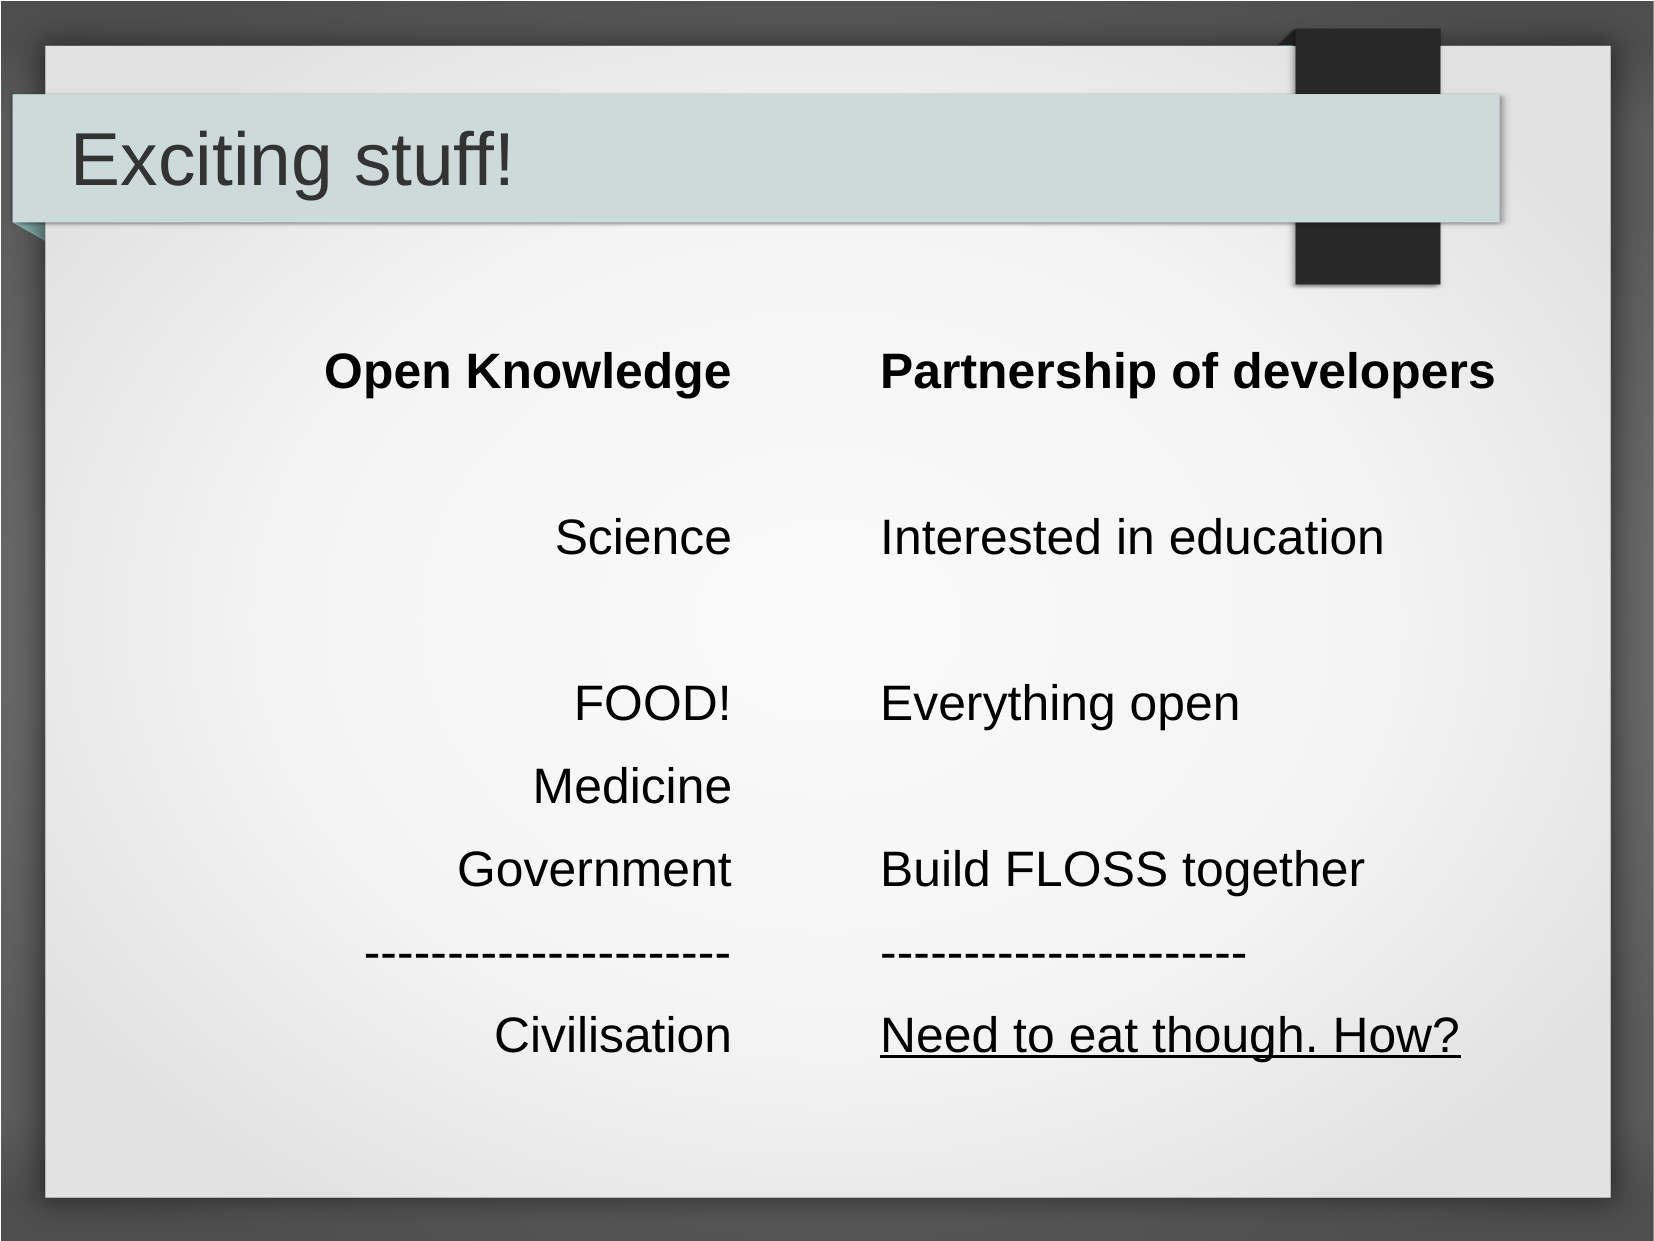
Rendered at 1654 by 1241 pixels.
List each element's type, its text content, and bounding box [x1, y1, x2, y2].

title Exciting stuff! [70, 106, 1229, 213]
list Open Knowledge Science FOOD! Medicine Government ---------------------- Civilisation [82, 343, 733, 1063]
picture [1, 1, 1654, 1241]
list Partnership of developers Interested in education Everything open Build FLOSS together ---------------------- Need to eat though. How? [814, 343, 1539, 1063]
